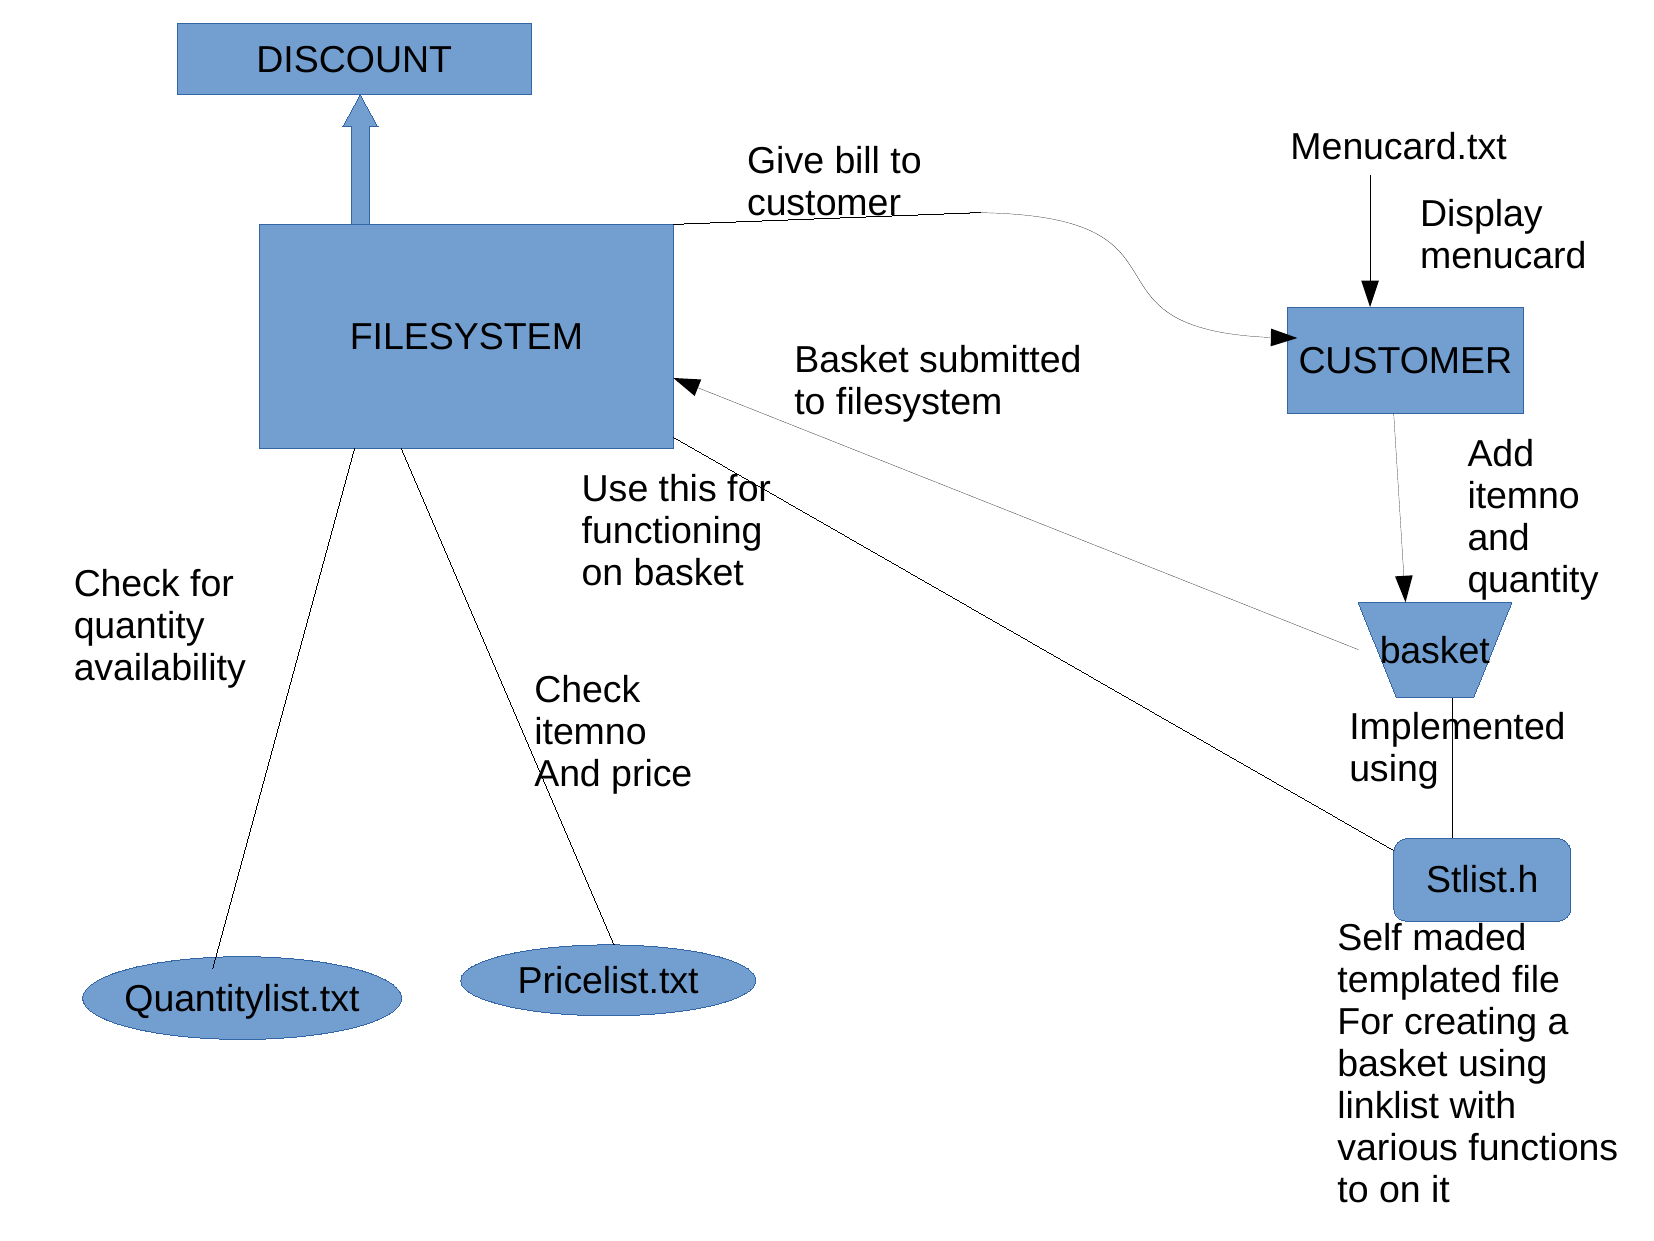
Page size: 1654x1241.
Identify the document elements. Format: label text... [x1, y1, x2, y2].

text_box basket [1358, 602, 1512, 698]
text_box Use this for functioning on basket [566, 460, 815, 686]
text_box Check itemno And price [519, 661, 768, 803]
text_box Add itemno and quantity [1452, 425, 1619, 632]
text_box CUSTOMER [1287, 307, 1524, 414]
text_box FILESYSTEM [259, 224, 674, 449]
text_box Menucard.txt [1275, 118, 1607, 175]
text_box Display menucard [1405, 184, 1619, 284]
text_box Pricelist.txt [460, 944, 756, 1016]
text_box Give bill to customer [732, 132, 1052, 231]
text_box DISCOUNT [177, 23, 532, 95]
text_box Implemented using [1334, 697, 1583, 839]
text_box Check for quantity availability [59, 555, 308, 738]
text_box Stlist.h [1393, 838, 1571, 922]
text_box Quantitylist.txt [82, 956, 402, 1040]
text_box [342, 94, 379, 225]
text_box Basket submitted to filesystem [779, 330, 1111, 430]
text_box basket [1385, 645, 1395, 661]
text_box Self maded templated file For creating a basket using linklist with various functions to on it [1322, 909, 1642, 1241]
